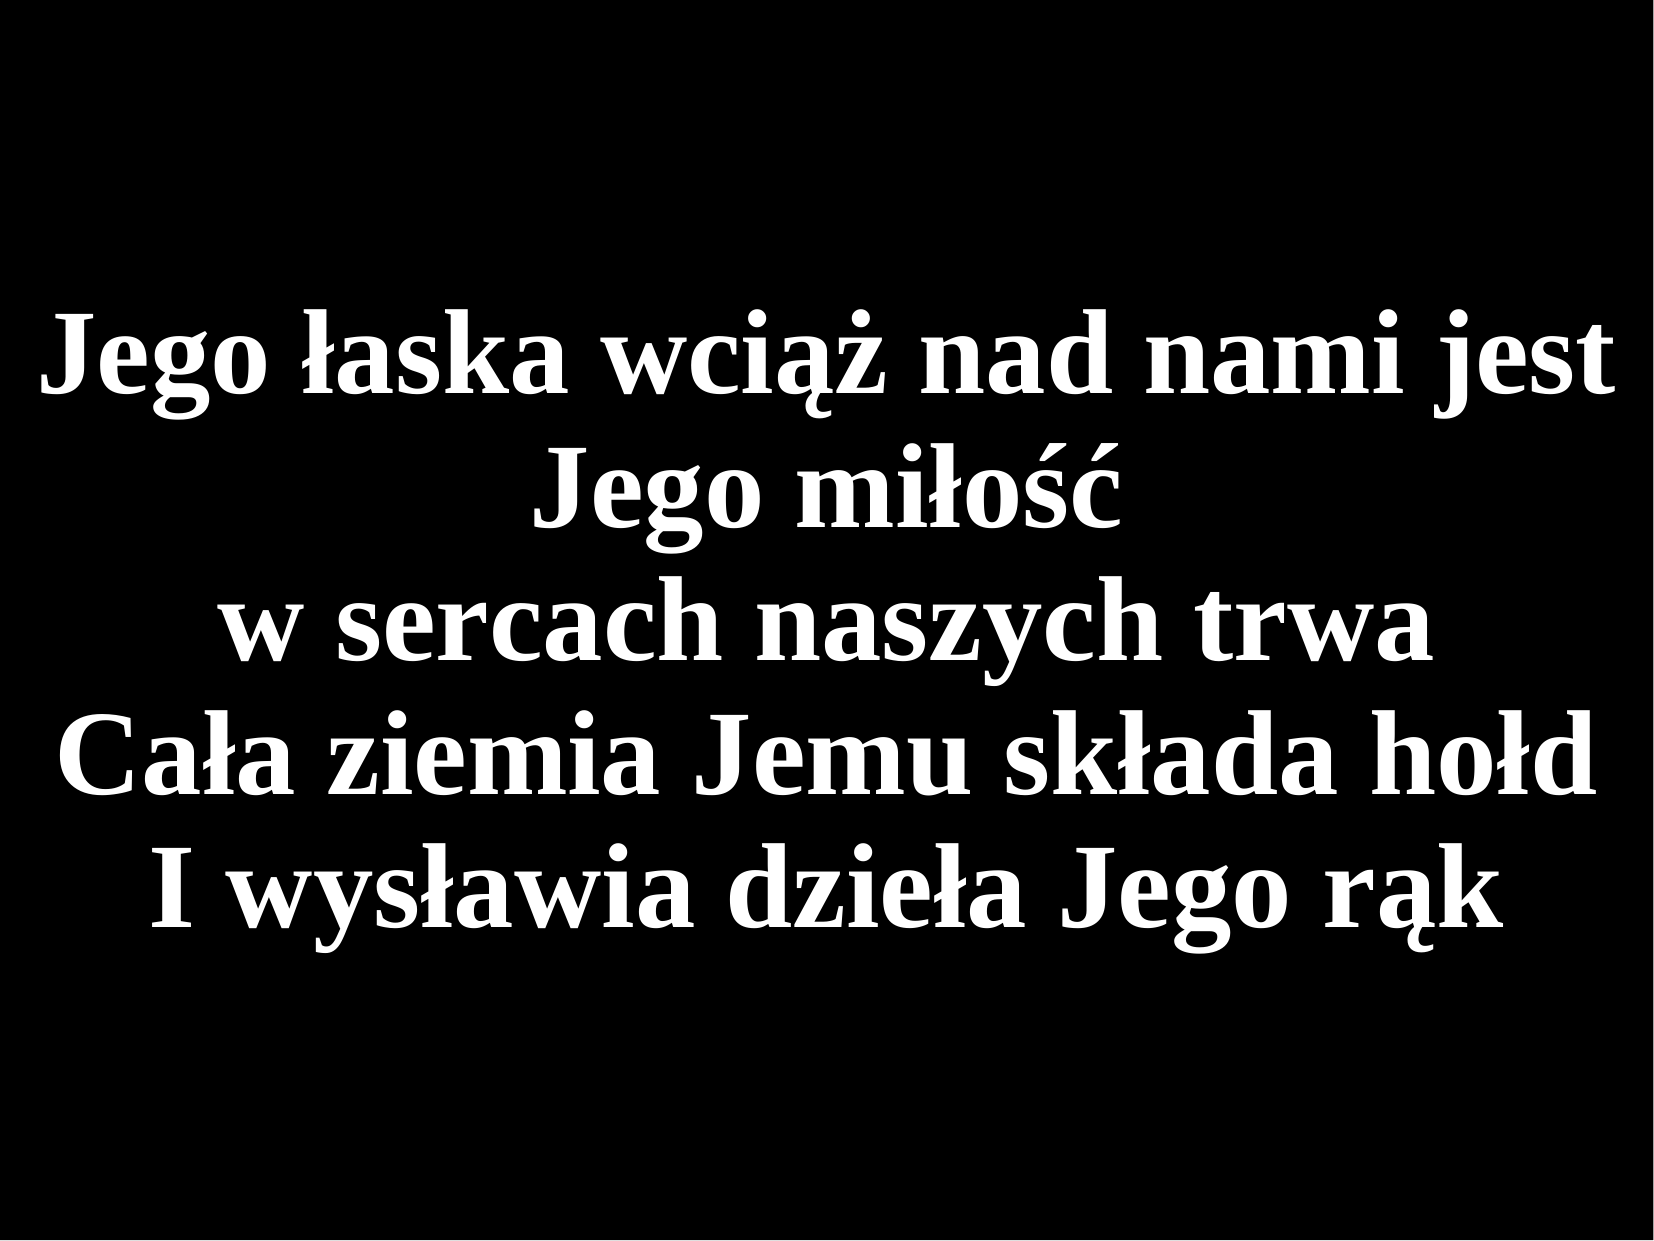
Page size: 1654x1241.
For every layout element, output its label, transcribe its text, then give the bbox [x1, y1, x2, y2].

title Jego łaska wciąż nad nami jest Jego miłość w sercach naszych trwa Cała ziemia Jemu składa hołd I wysławia dzieła Jego rąk [0, 0, 1654, 1241]
